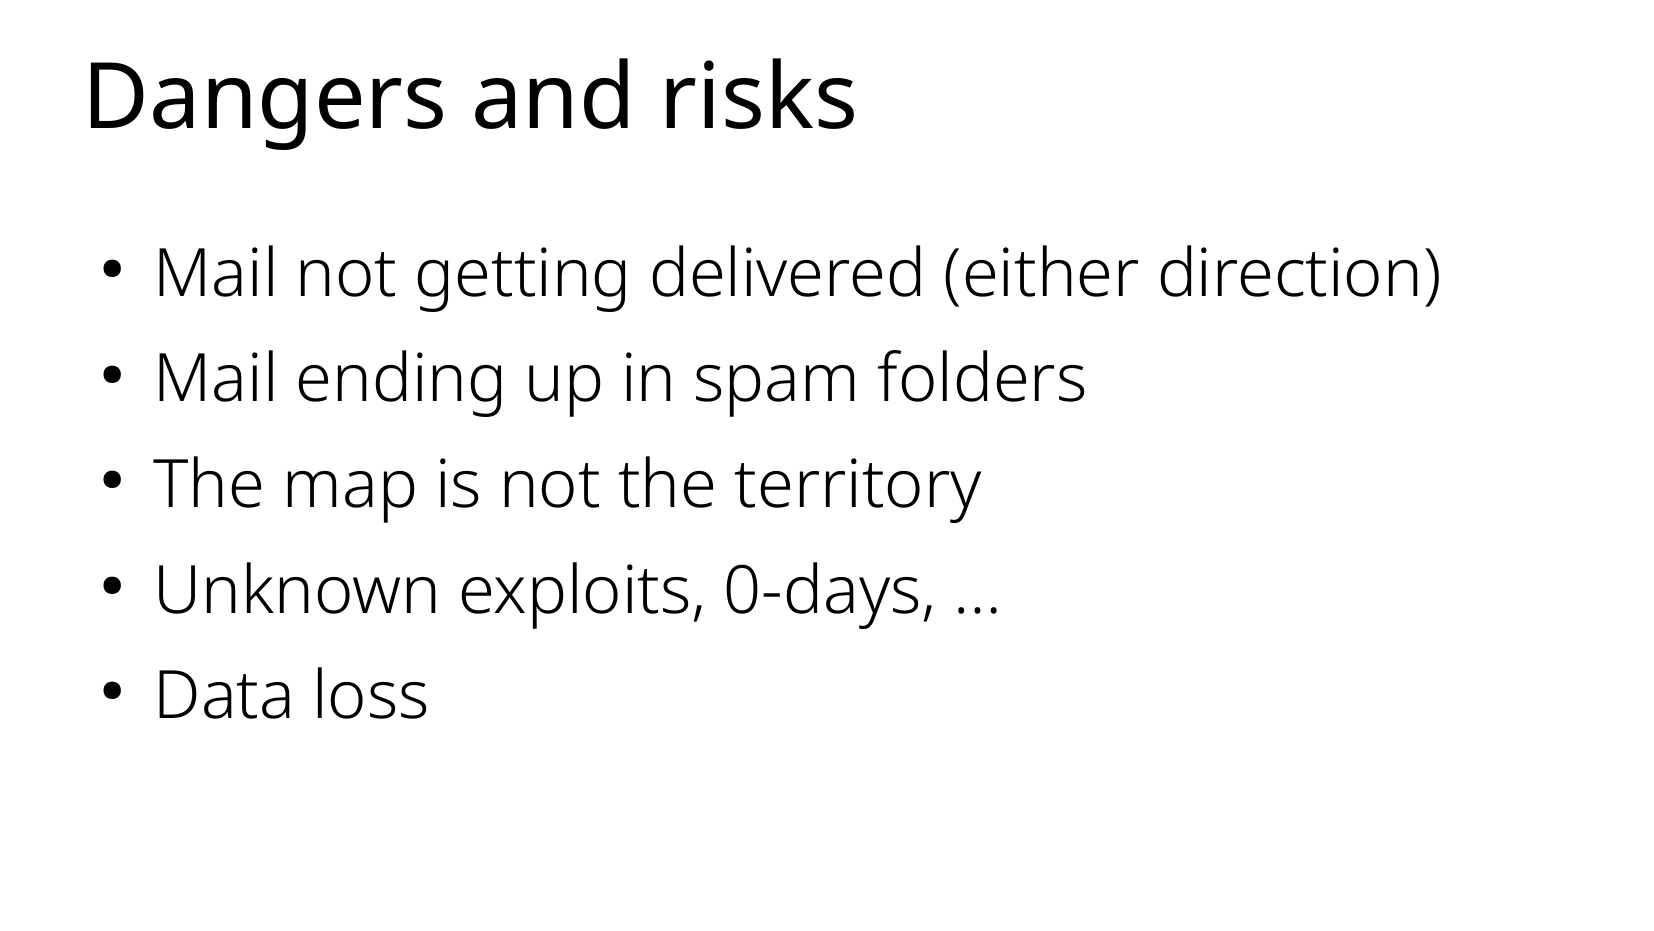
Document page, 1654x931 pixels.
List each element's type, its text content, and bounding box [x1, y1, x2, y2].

title Dangers and risks [82, 37, 1571, 150]
list Mail not getting delivered (either direction) Mail ending up in spam folders The map is not the territory Unknown exploits, 0-days, … Data loss [82, 224, 1571, 825]
